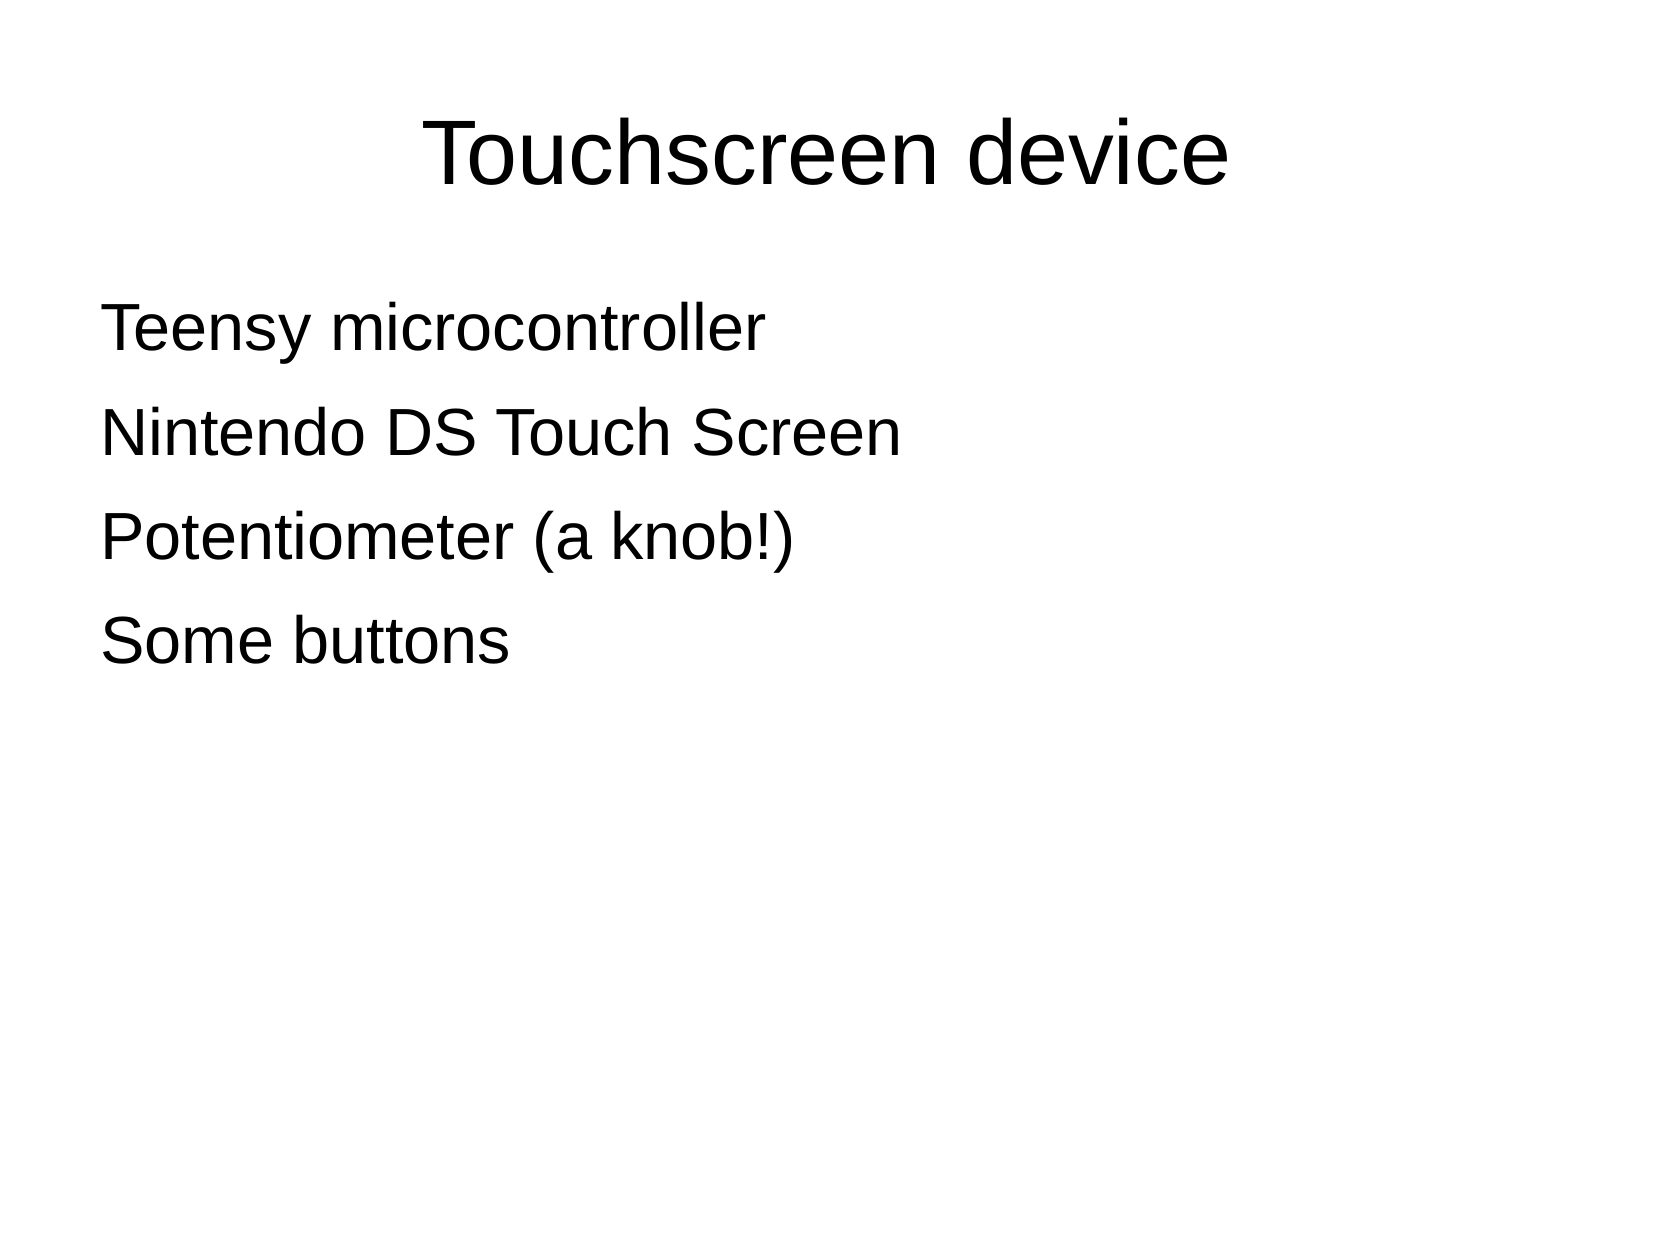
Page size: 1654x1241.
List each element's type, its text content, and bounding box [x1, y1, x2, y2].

title Touchscreen device [82, 49, 1571, 257]
list Teensy microcontroller Nintendo DS Touch Screen Potentiometer (a knob!) Some buttons [82, 290, 1571, 1094]
